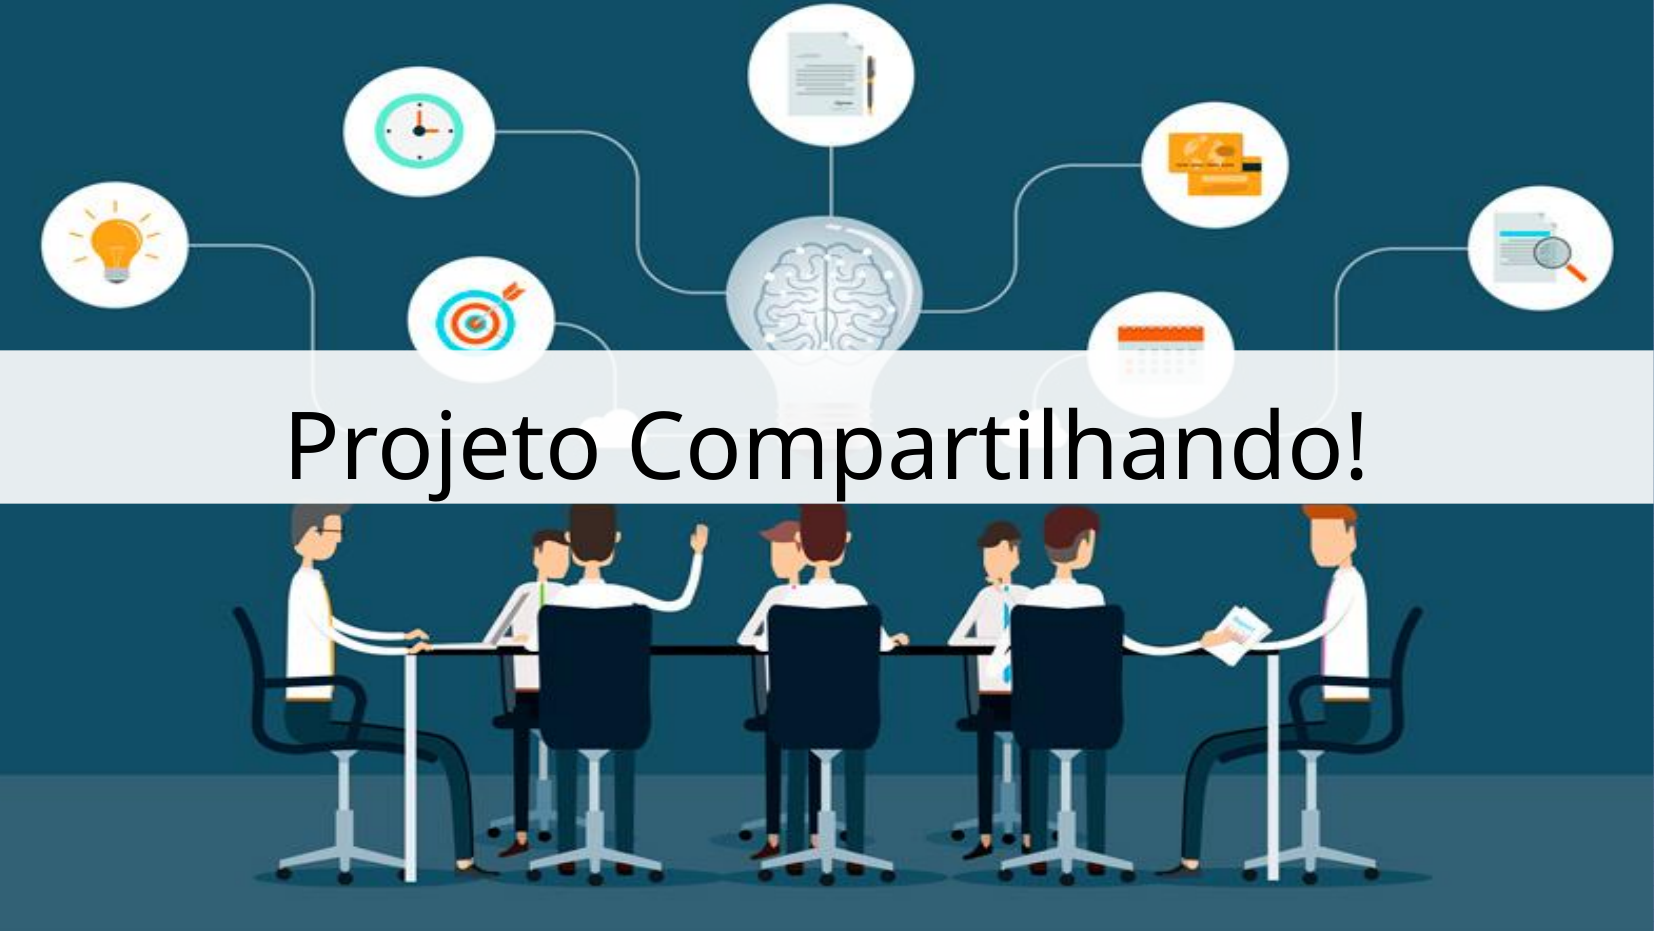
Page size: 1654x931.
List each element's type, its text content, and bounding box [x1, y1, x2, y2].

picture [0, 0, 1654, 350]
title Projeto Compartilhando! [0, 350, 1654, 504]
picture [0, 504, 1654, 931]
